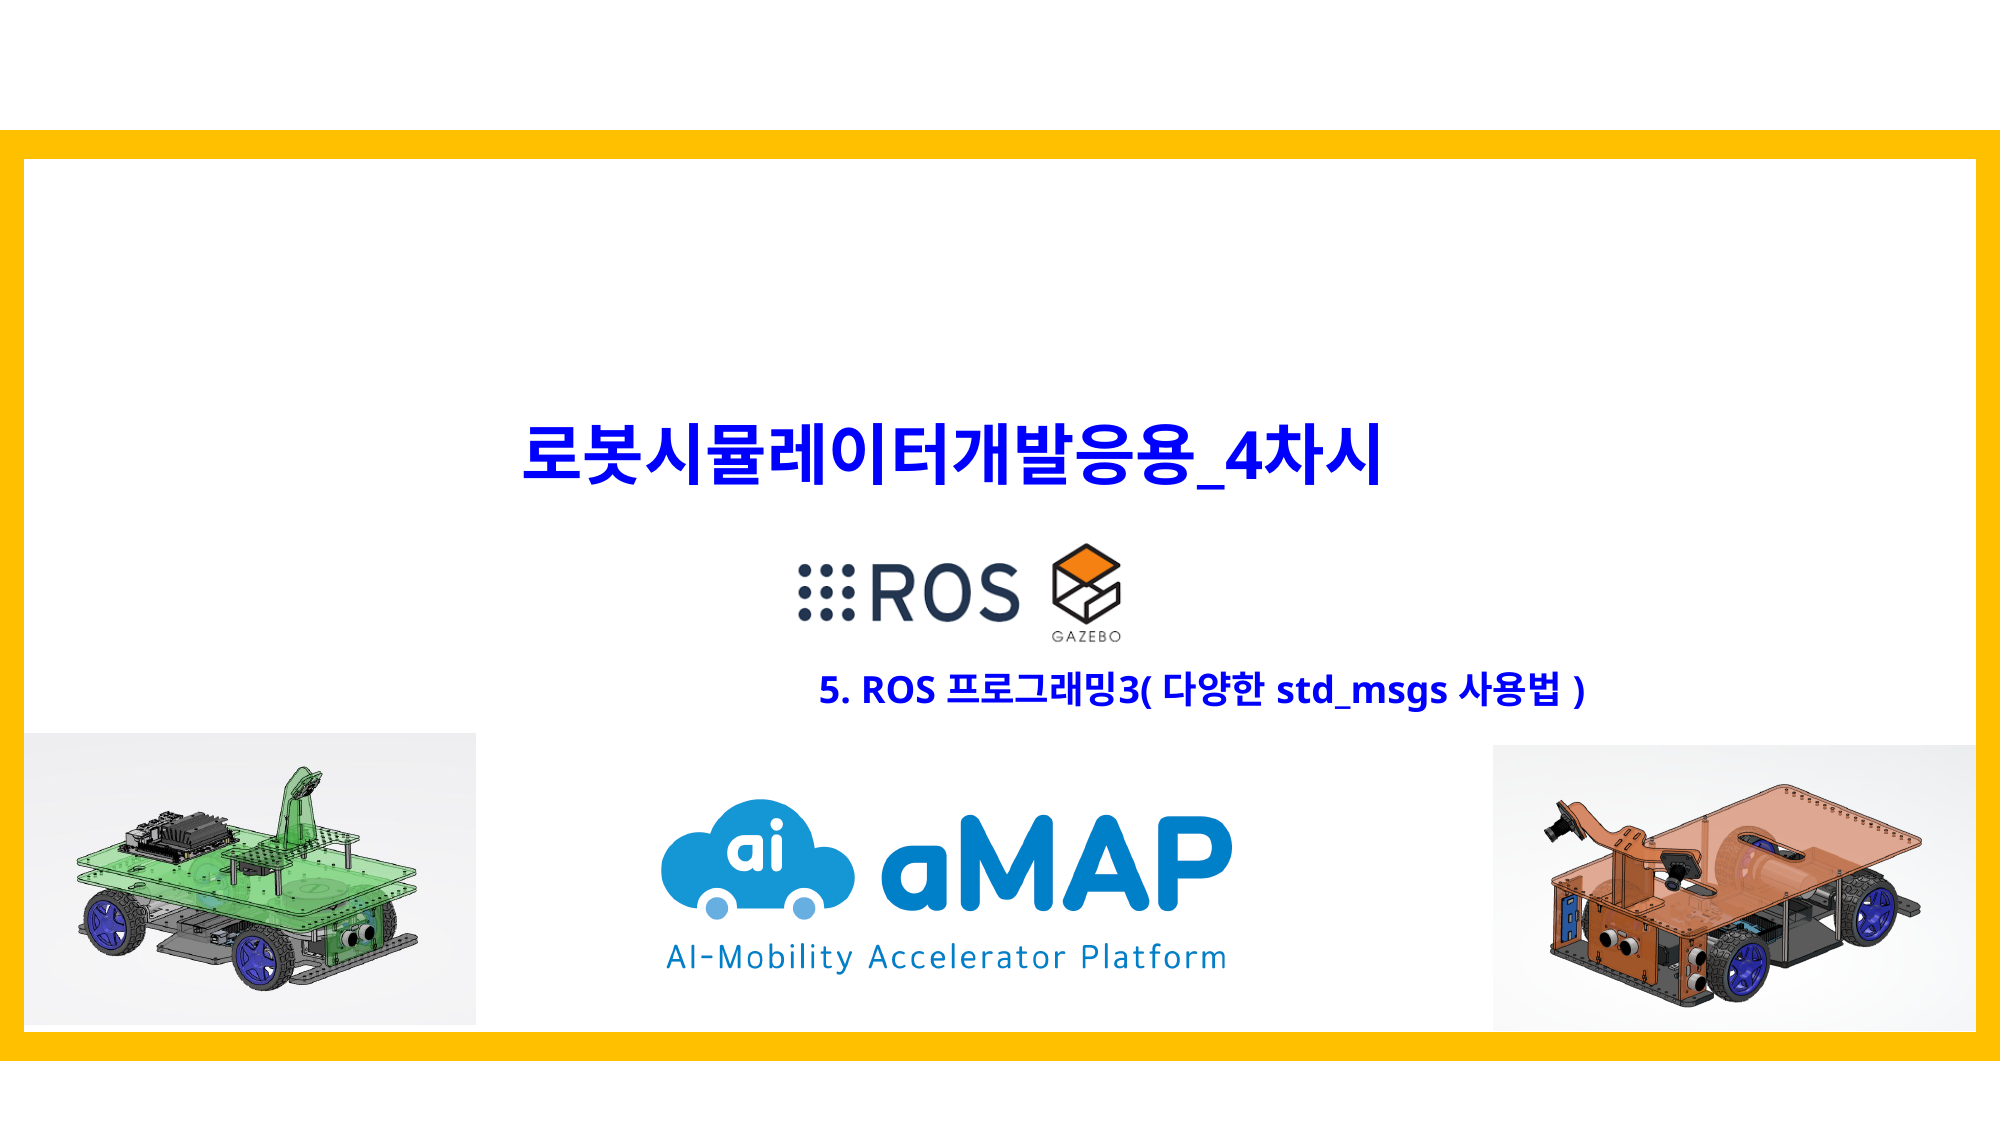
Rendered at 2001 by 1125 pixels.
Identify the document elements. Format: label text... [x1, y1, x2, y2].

picture [1493, 745, 1976, 1031]
picture [649, 778, 1248, 980]
text_box 로봇시뮬레이터개발응용_4차시 [462, 405, 1464, 500]
picture [24, 733, 476, 1025]
text_box 5. ROS 프로그래밍3( 다양한 std_msgs 사용법 ) [804, 658, 1601, 719]
picture [784, 518, 1142, 672]
